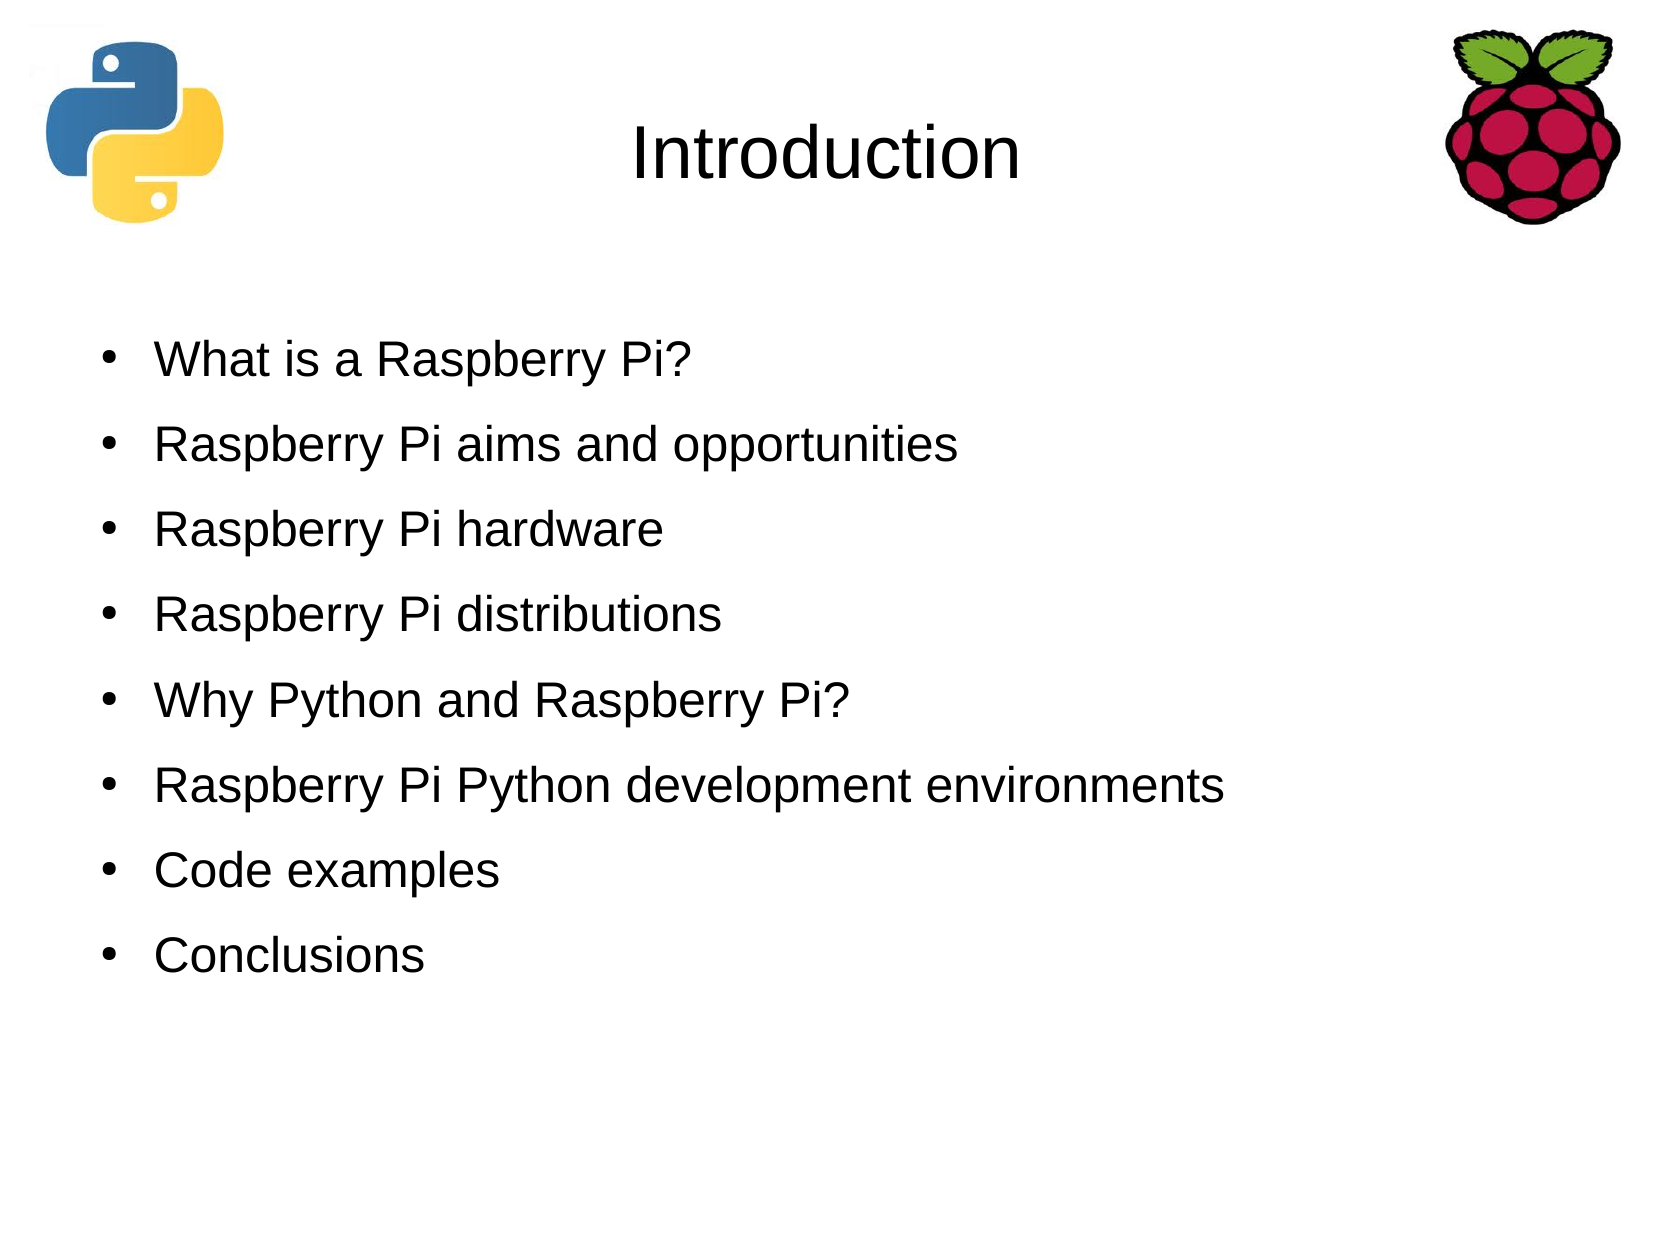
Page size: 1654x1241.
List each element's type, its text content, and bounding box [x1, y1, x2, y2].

list What is a Raspberry Pi? Raspberry Pi aims and opportunities Raspberry Pi hardware Raspberry Pi distributions Why Python and Raspberry Pi? Raspberry Pi Python development environments Code examples Conclusions [82, 330, 1538, 1186]
picture [1443, 29, 1621, 225]
picture [29, 24, 240, 240]
title Introduction [82, 49, 1571, 257]
